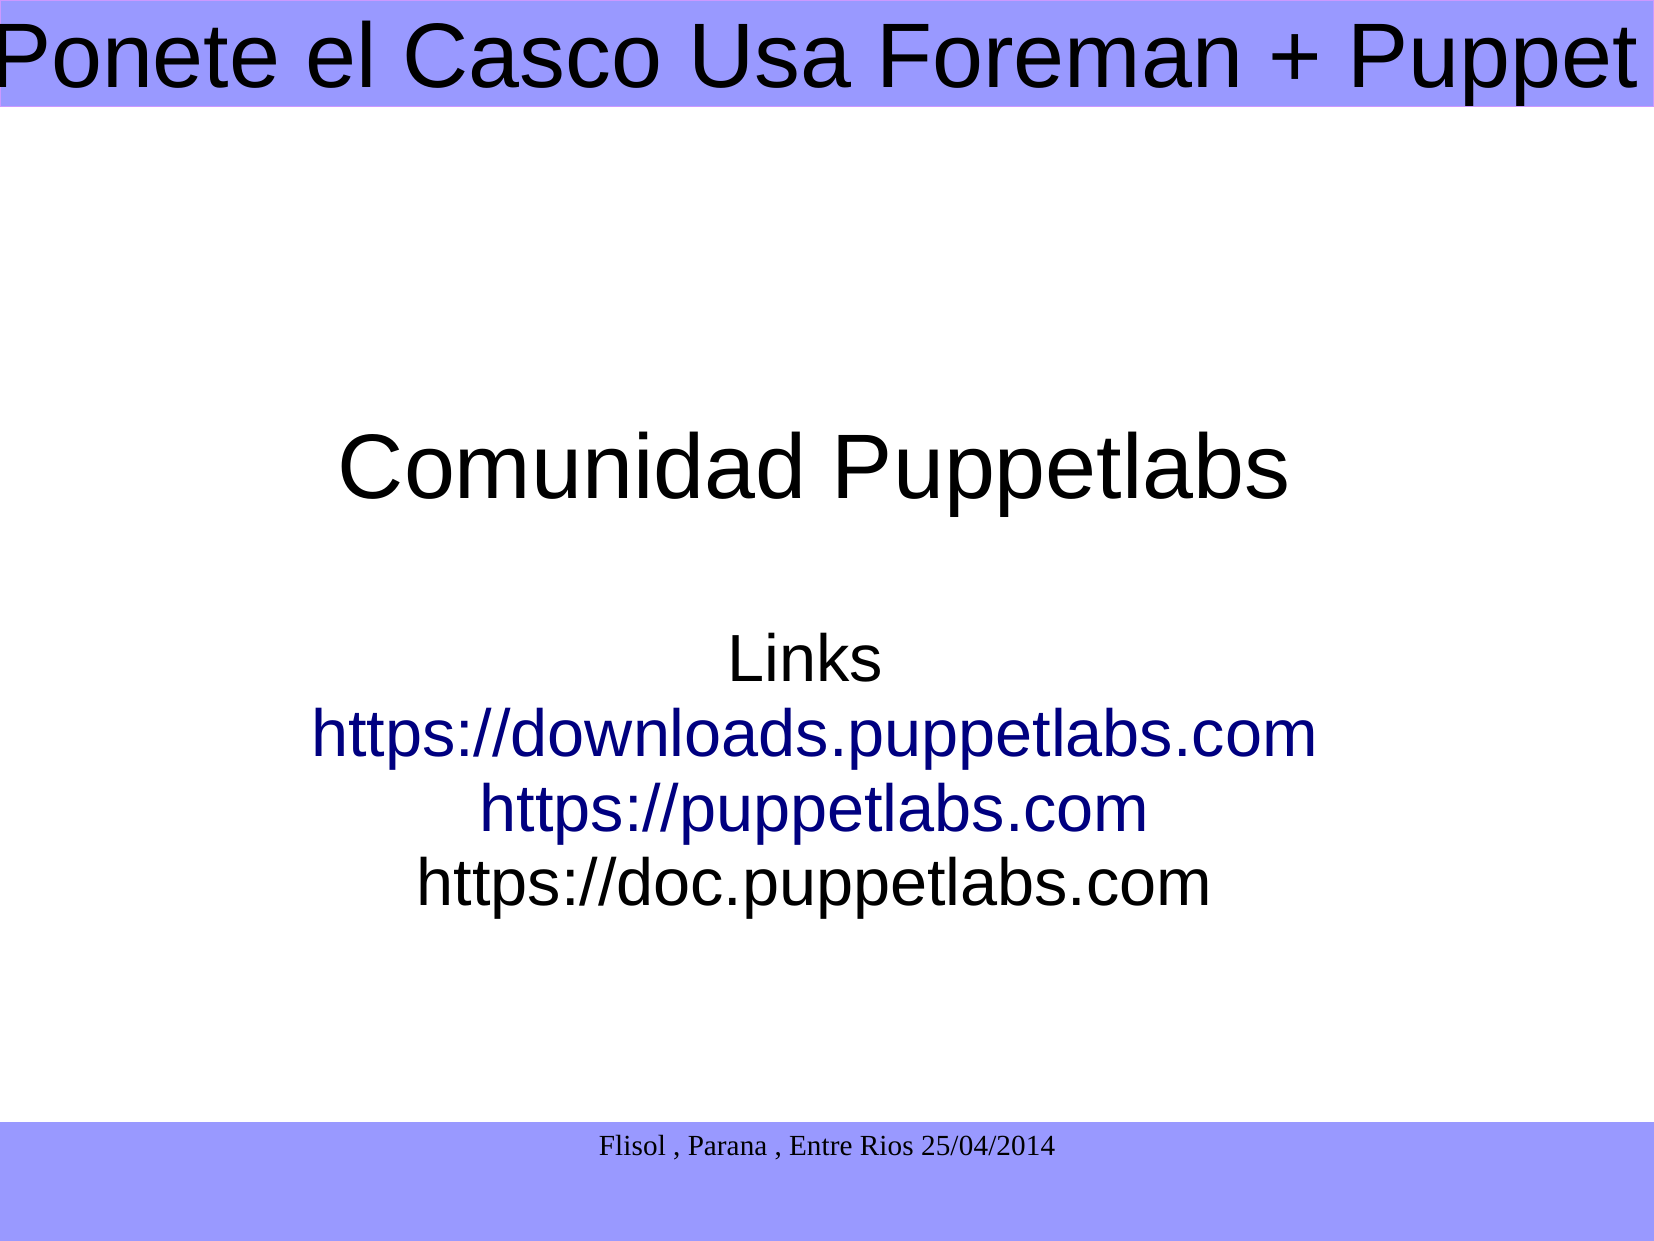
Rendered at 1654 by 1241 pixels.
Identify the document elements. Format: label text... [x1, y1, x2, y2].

title Ponete el Casco Usa Foreman + Puppet [0, 0, 1654, 160]
subtitle Comunidad Puppetlabs Links https://downloads.puppetlabs.com https://puppetlabs.com https://doc.puppetlabs.com [70, 308, 1559, 1028]
